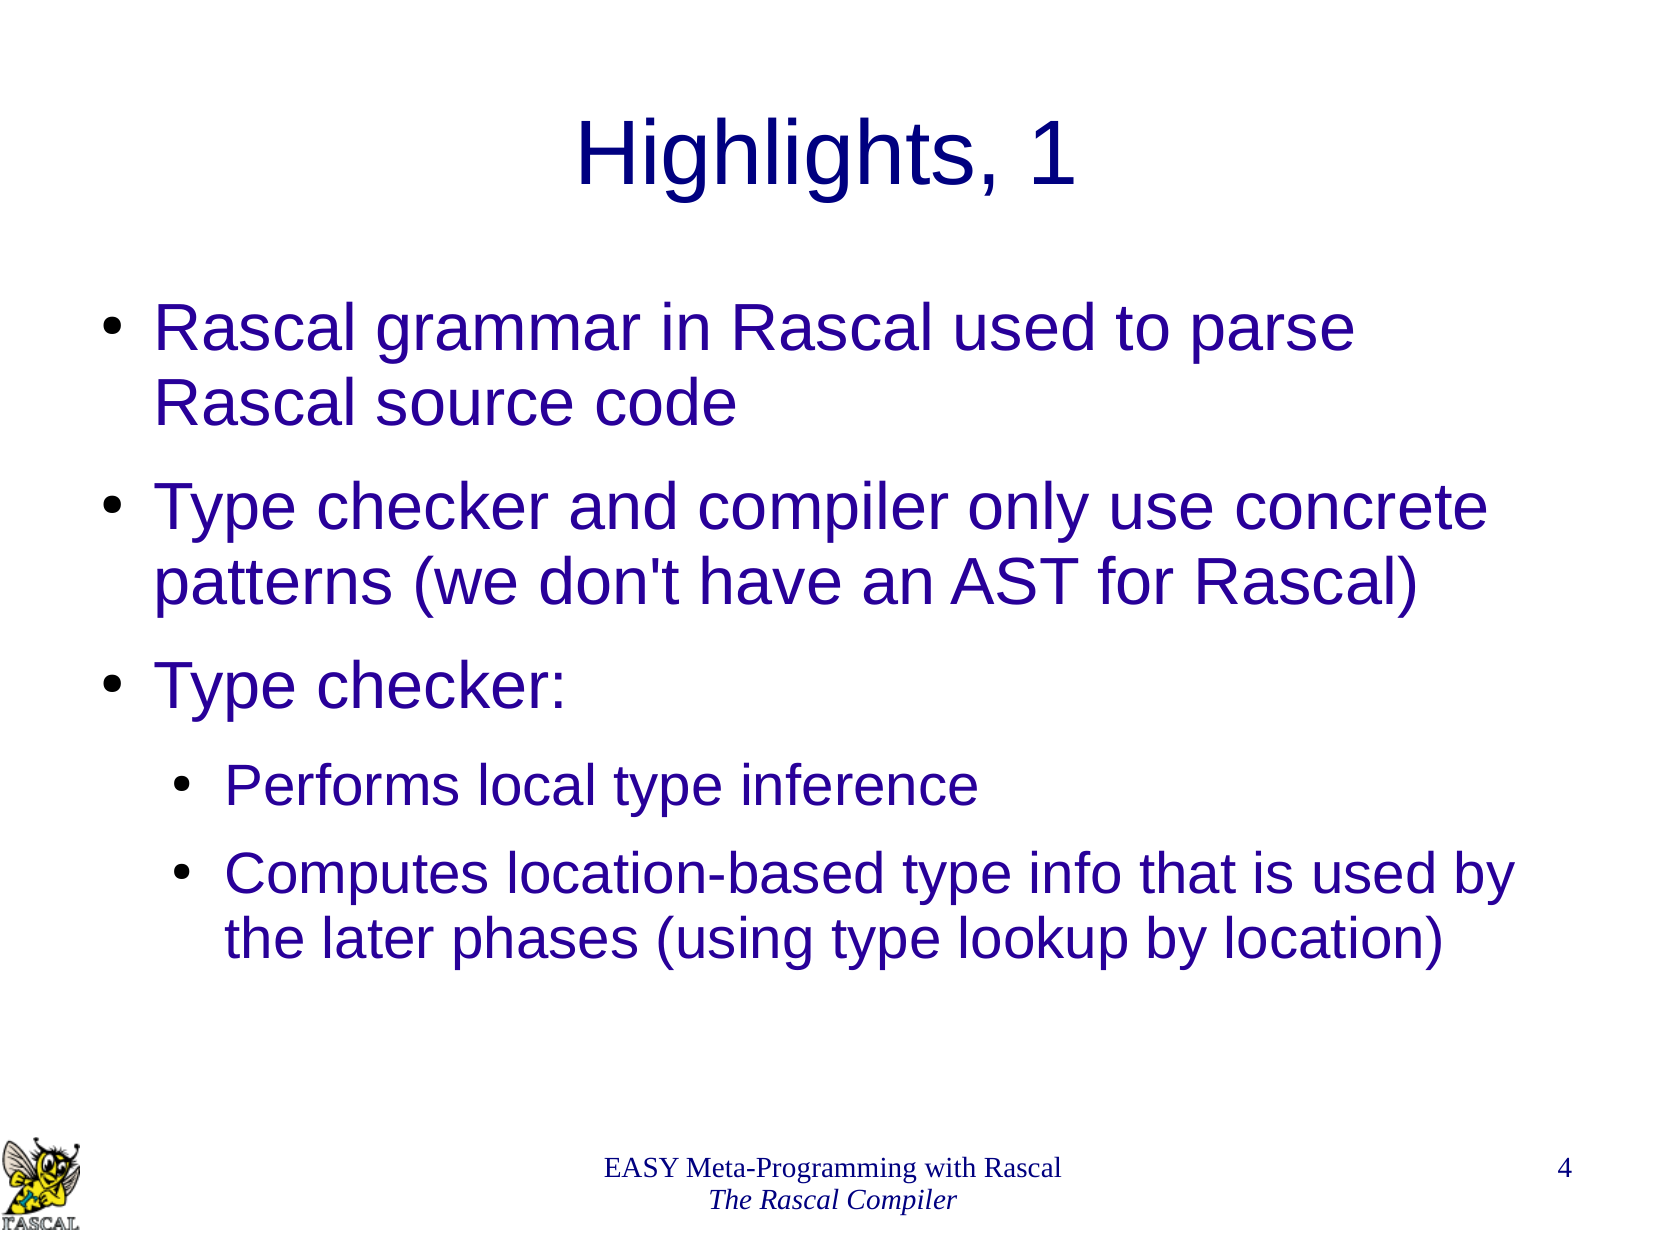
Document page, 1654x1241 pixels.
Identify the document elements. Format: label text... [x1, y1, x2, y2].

title Highlights, 1 [82, 49, 1571, 257]
list Rascal grammar in Rascal used to parse Rascal source code Type checker and compiler only use concrete patterns (we don't have an AST for Rascal) Type checker: Performs local type inference Computes location-based type info that is used by the later phases (using type lookup by location) [82, 290, 1571, 1010]
picture [1, 1137, 80, 1230]
